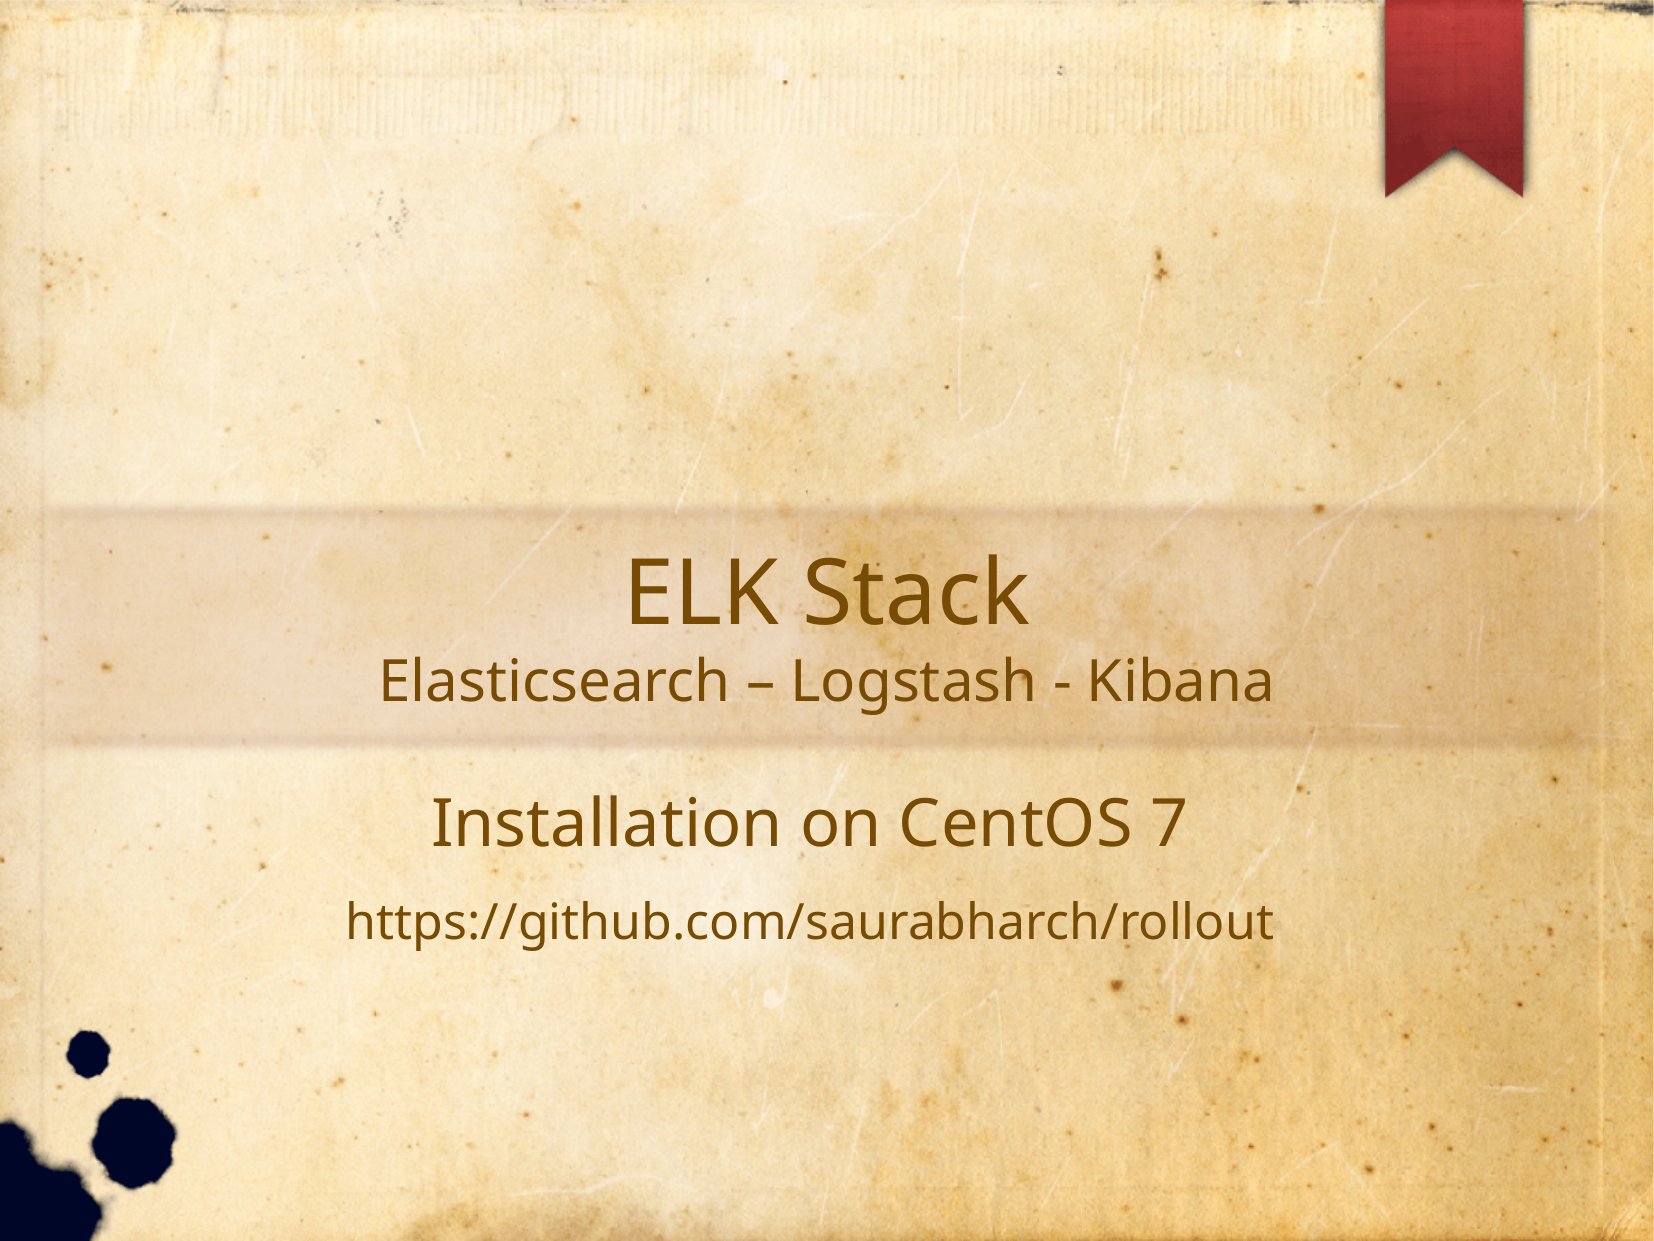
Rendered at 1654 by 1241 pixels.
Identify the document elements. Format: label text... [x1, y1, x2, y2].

list Installation on CentOS 7 https://github.com/saurabharch/rollout [82, 779, 1538, 1205]
title ELK Stack Elasticsearch – Logstash - Kibana [82, 519, 1571, 727]
